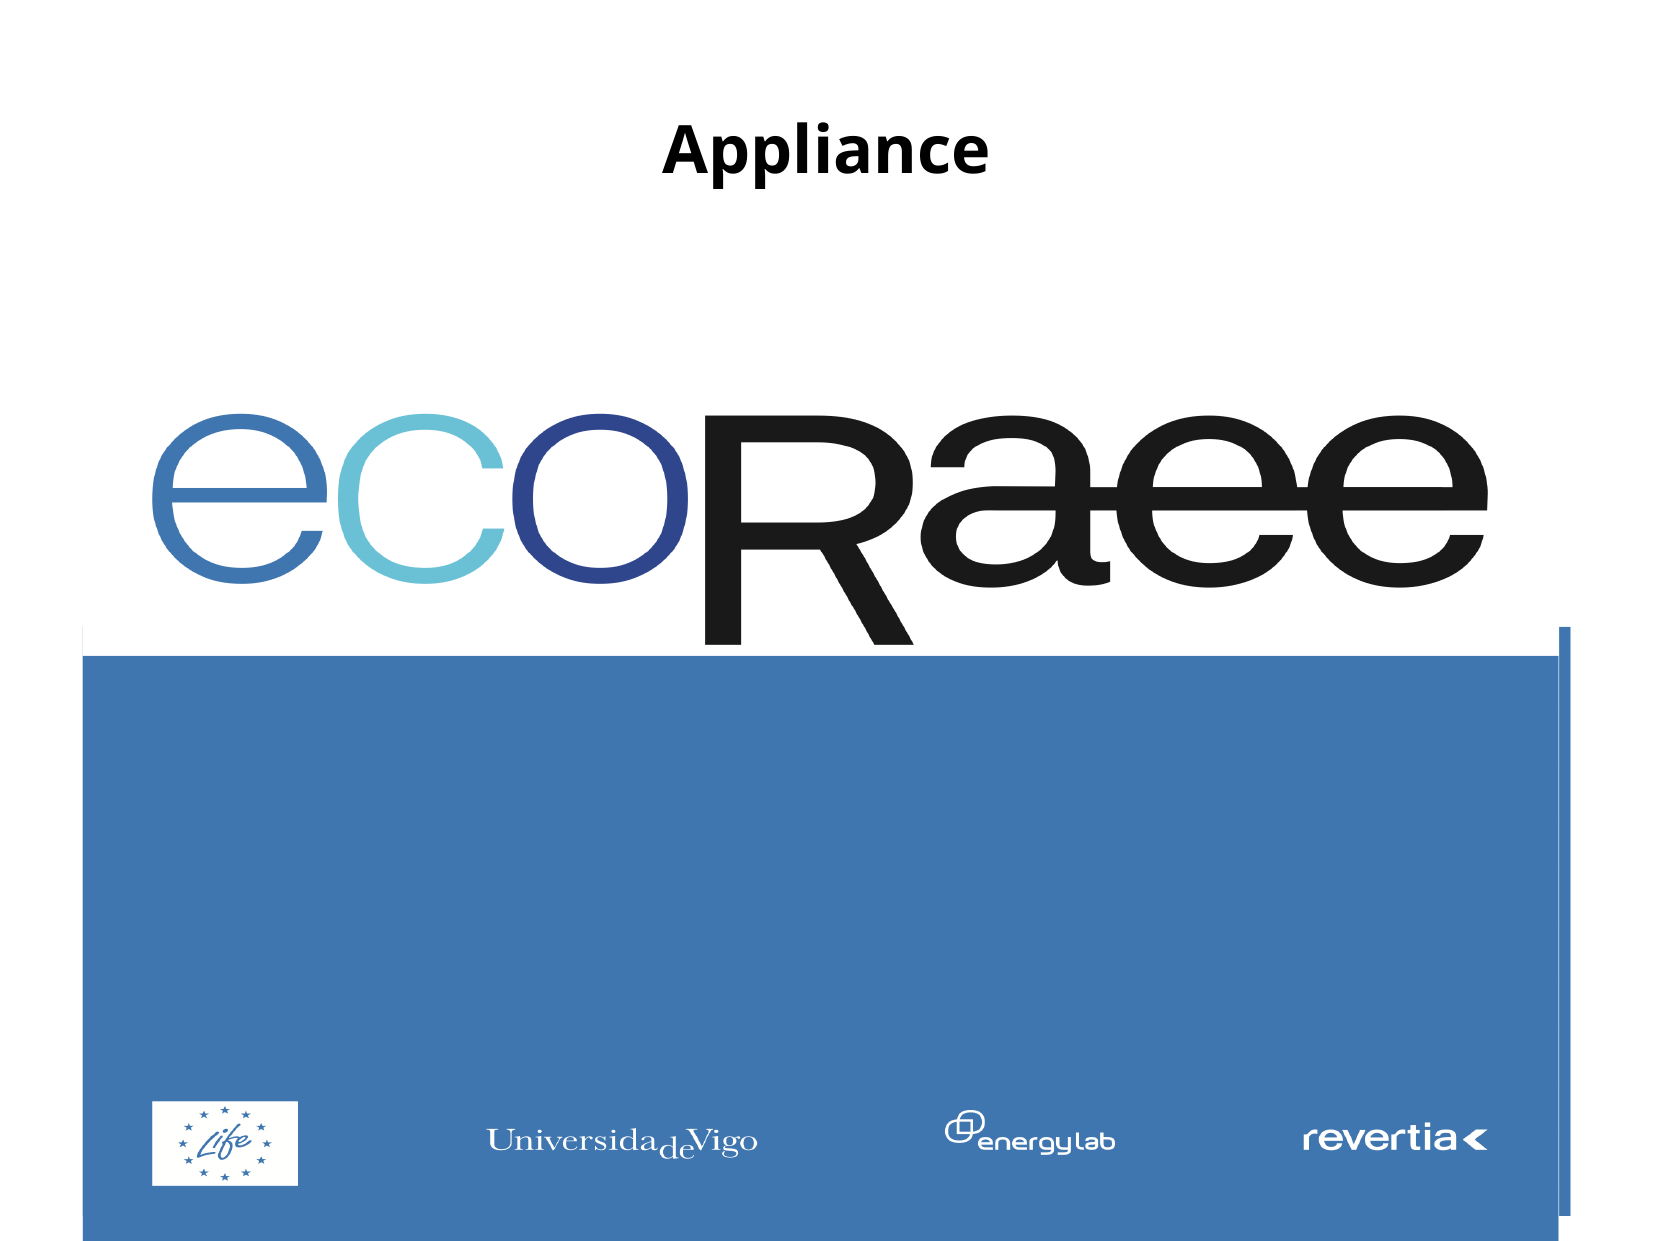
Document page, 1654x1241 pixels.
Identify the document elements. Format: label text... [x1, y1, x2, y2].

picture [82, 287, 1560, 1241]
text_box Appliance [129, 94, 1524, 188]
